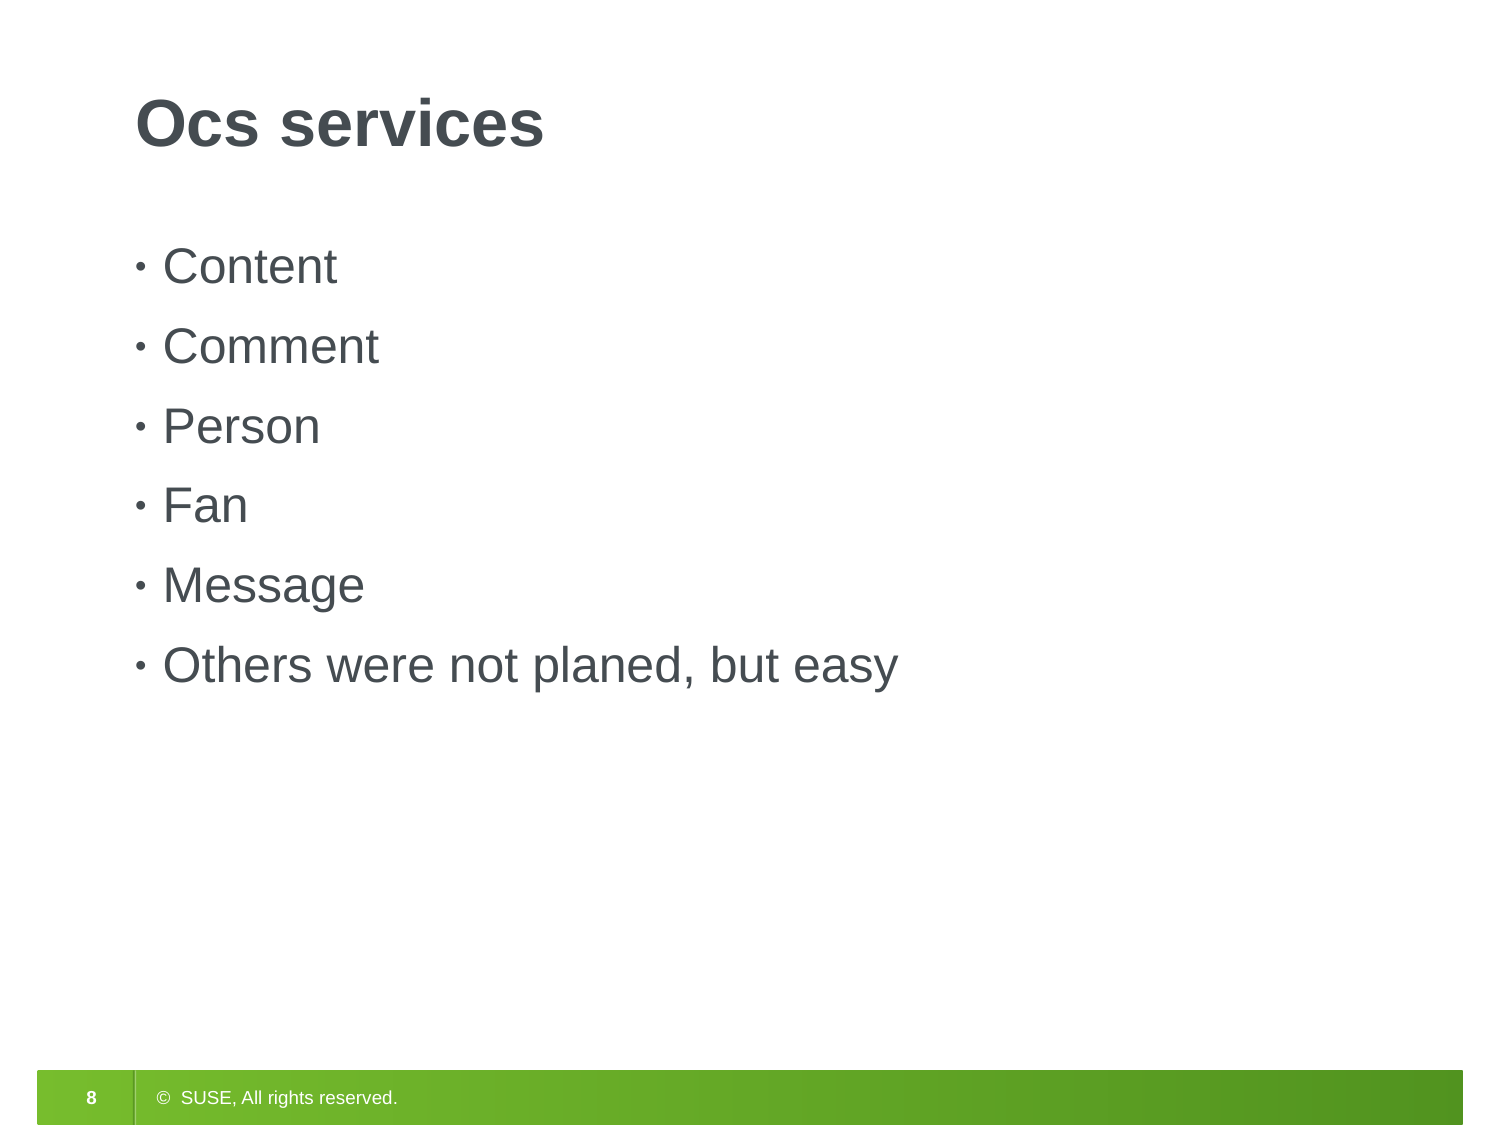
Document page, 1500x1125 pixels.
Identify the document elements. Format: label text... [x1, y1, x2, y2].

title Ocs services [135, 41, 1372, 204]
list Content Comment Person Fan Message Others were not planed, but easy [135, 238, 1372, 982]
